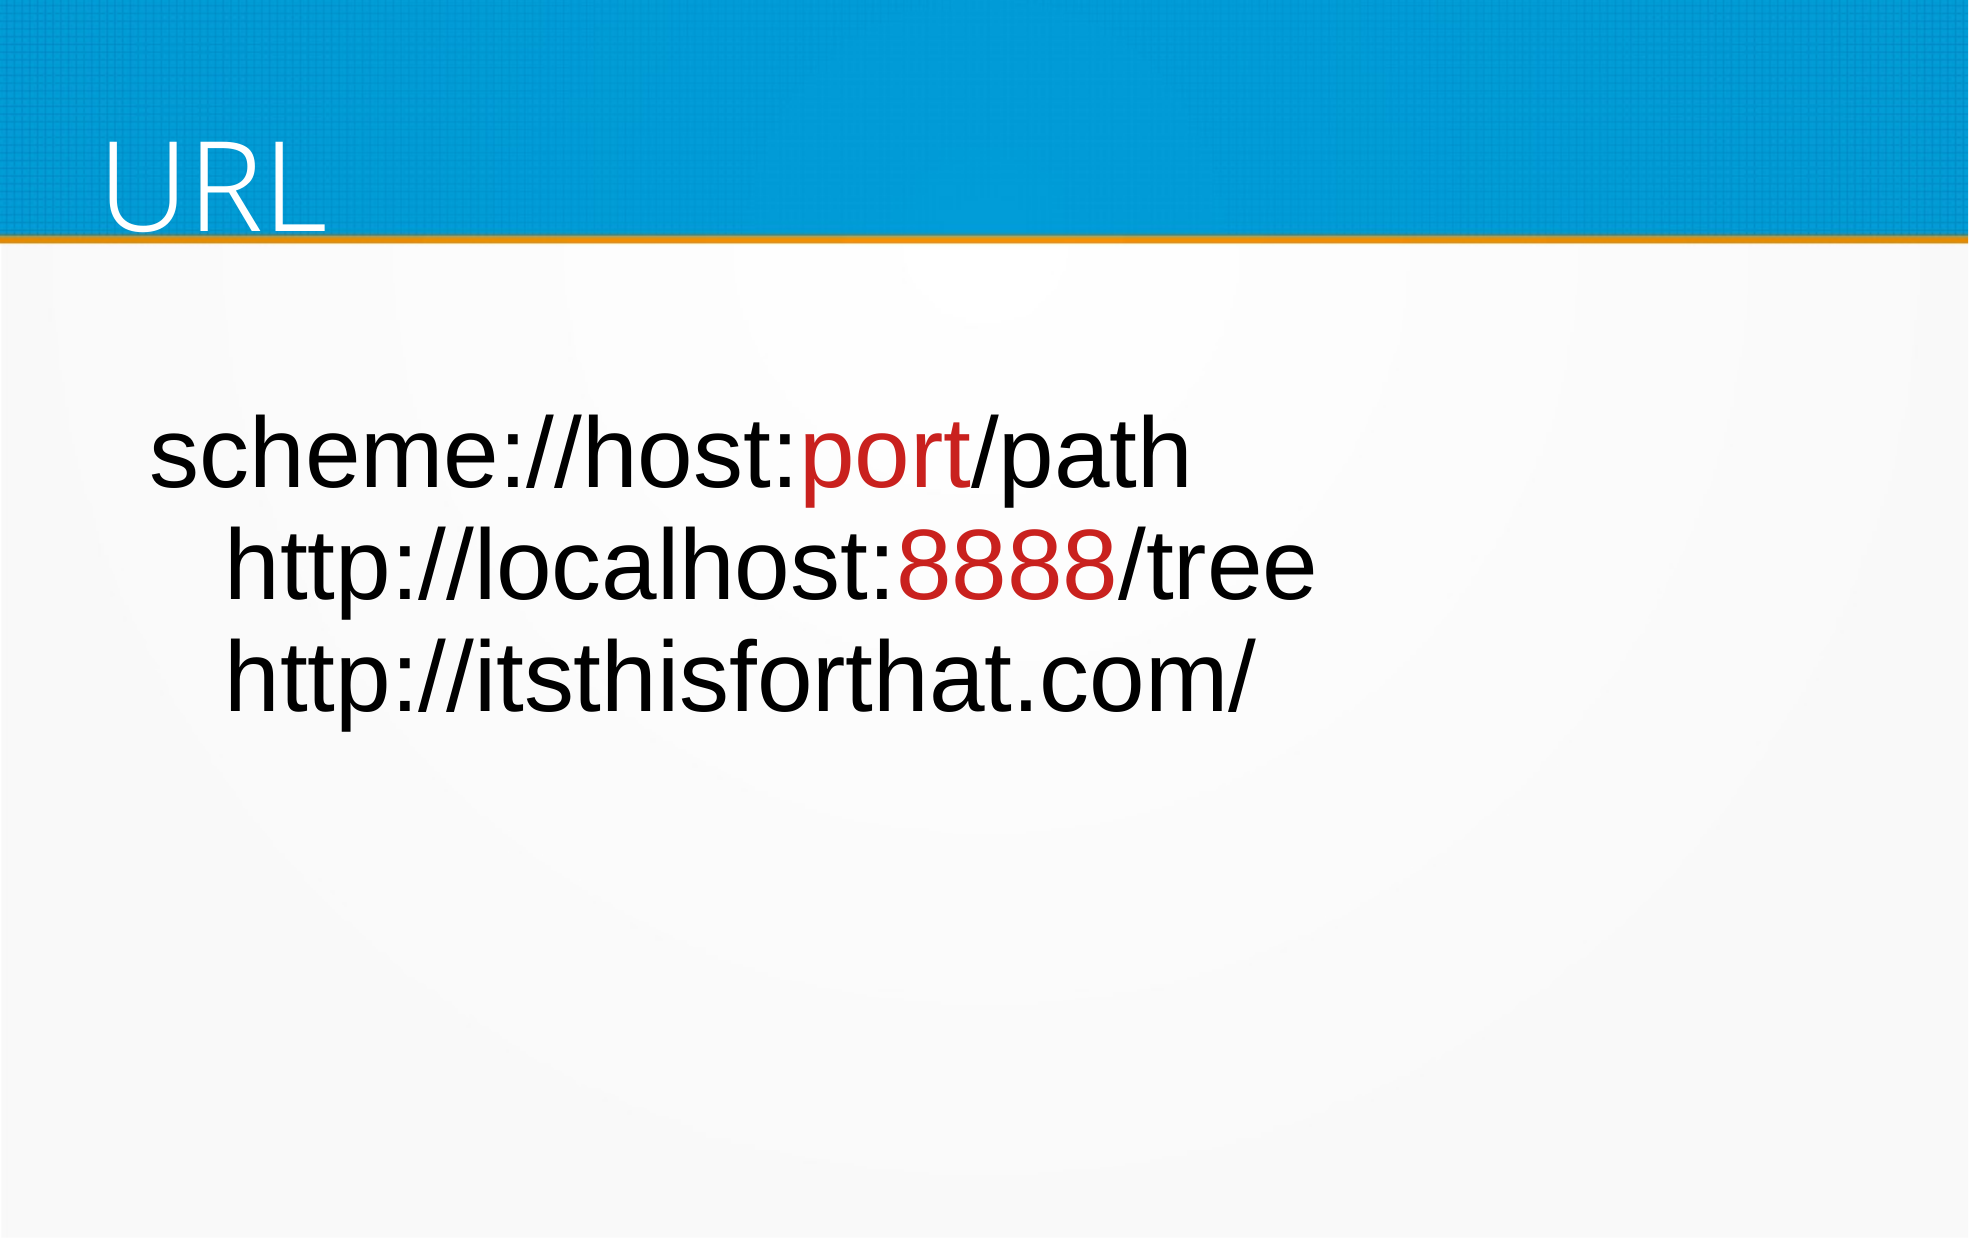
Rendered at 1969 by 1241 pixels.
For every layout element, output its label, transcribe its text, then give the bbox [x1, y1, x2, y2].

text_box scheme://host:port/path http://localhost:8888/tree http://itsthisforthat.com/ [135, 390, 1801, 741]
picture [0, 233, 1969, 1241]
title URL [98, 49, 1870, 257]
